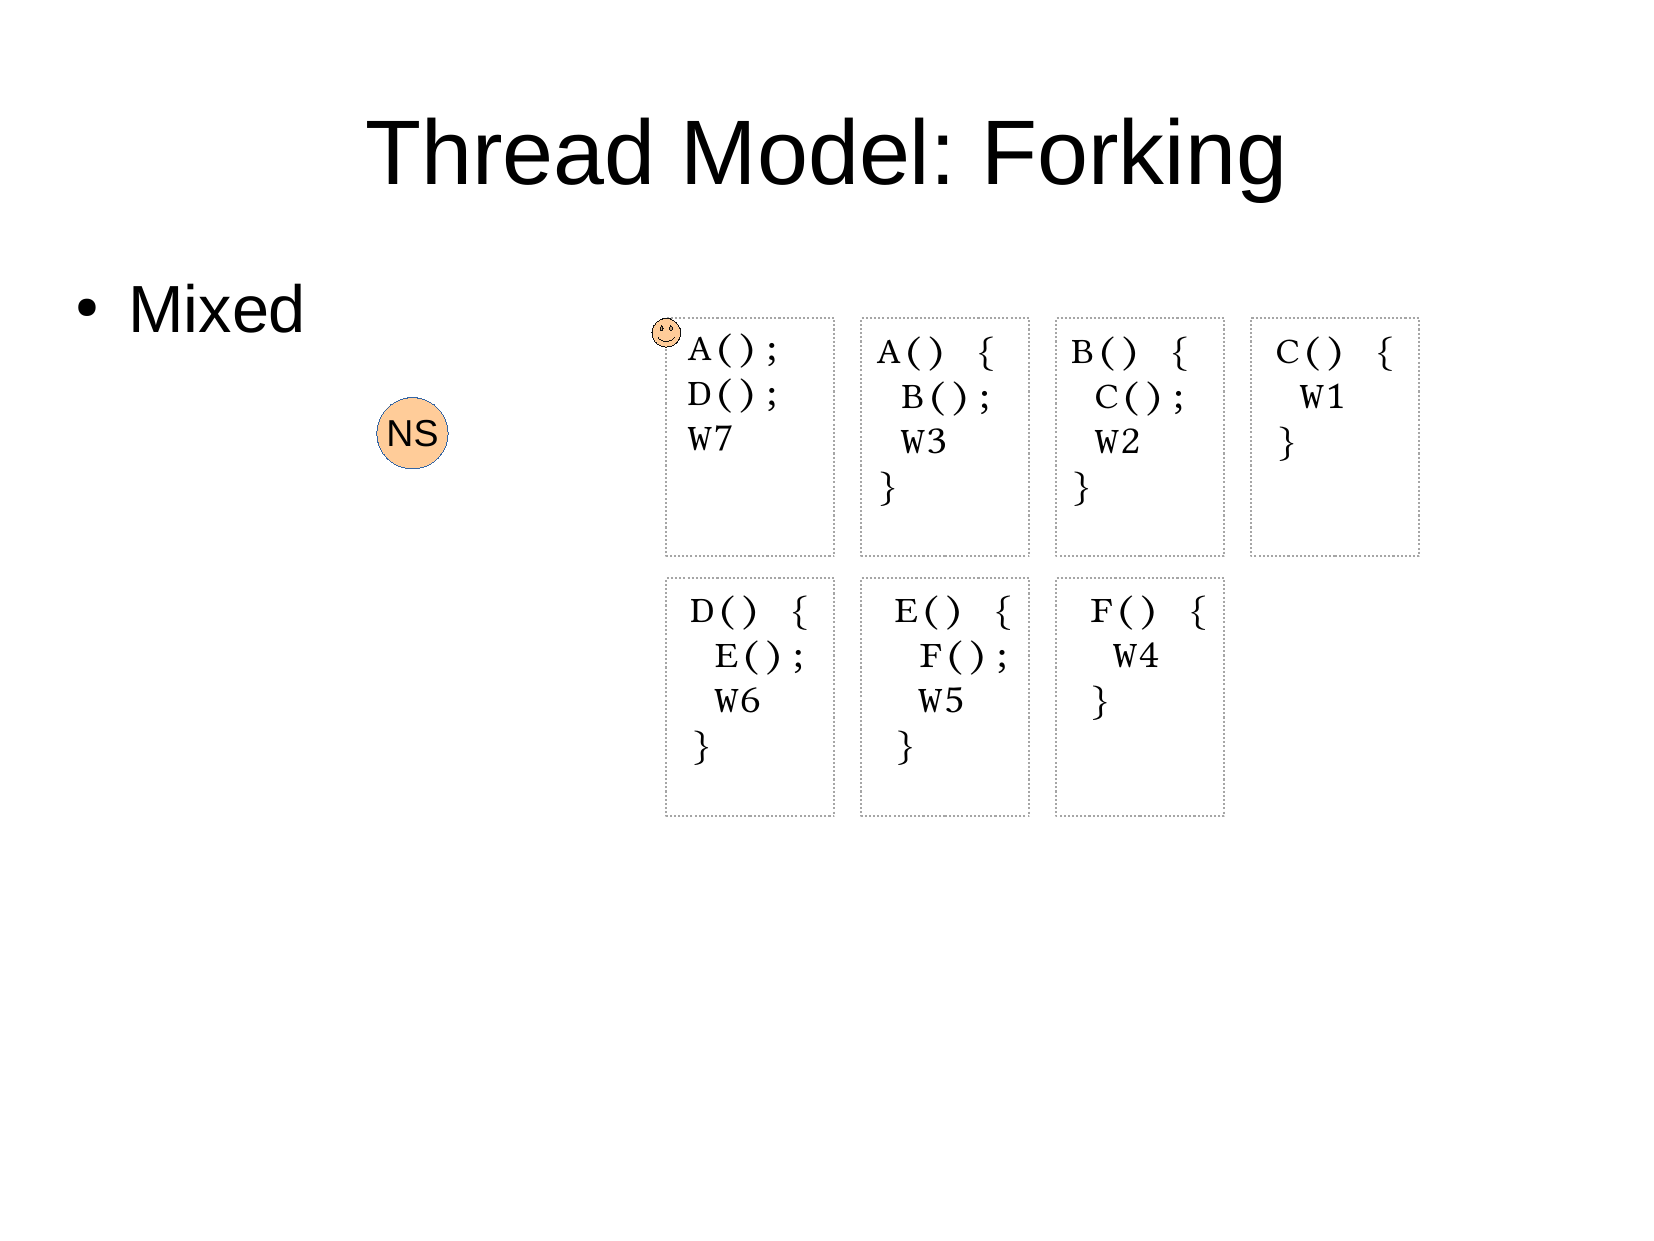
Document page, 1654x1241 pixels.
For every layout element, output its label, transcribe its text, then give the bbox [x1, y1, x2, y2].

text_box B() { C(); W2 } [1055, 318, 1206, 514]
text_box E() { F(); W5 } [879, 578, 1030, 773]
text_box [651, 318, 681, 348]
list Mixed [57, 271, 1546, 992]
text_box A() { B(); W3 } [862, 318, 1012, 514]
text_box C() { W1 } [1261, 318, 1411, 469]
title Thread Model: Forking [82, 49, 1571, 257]
text_box F() { W4 } [1074, 578, 1225, 728]
text_box NS [376, 397, 449, 469]
text_box D() { E(); W6 } [675, 578, 826, 773]
text_box A(); D(); W7 [673, 315, 799, 466]
